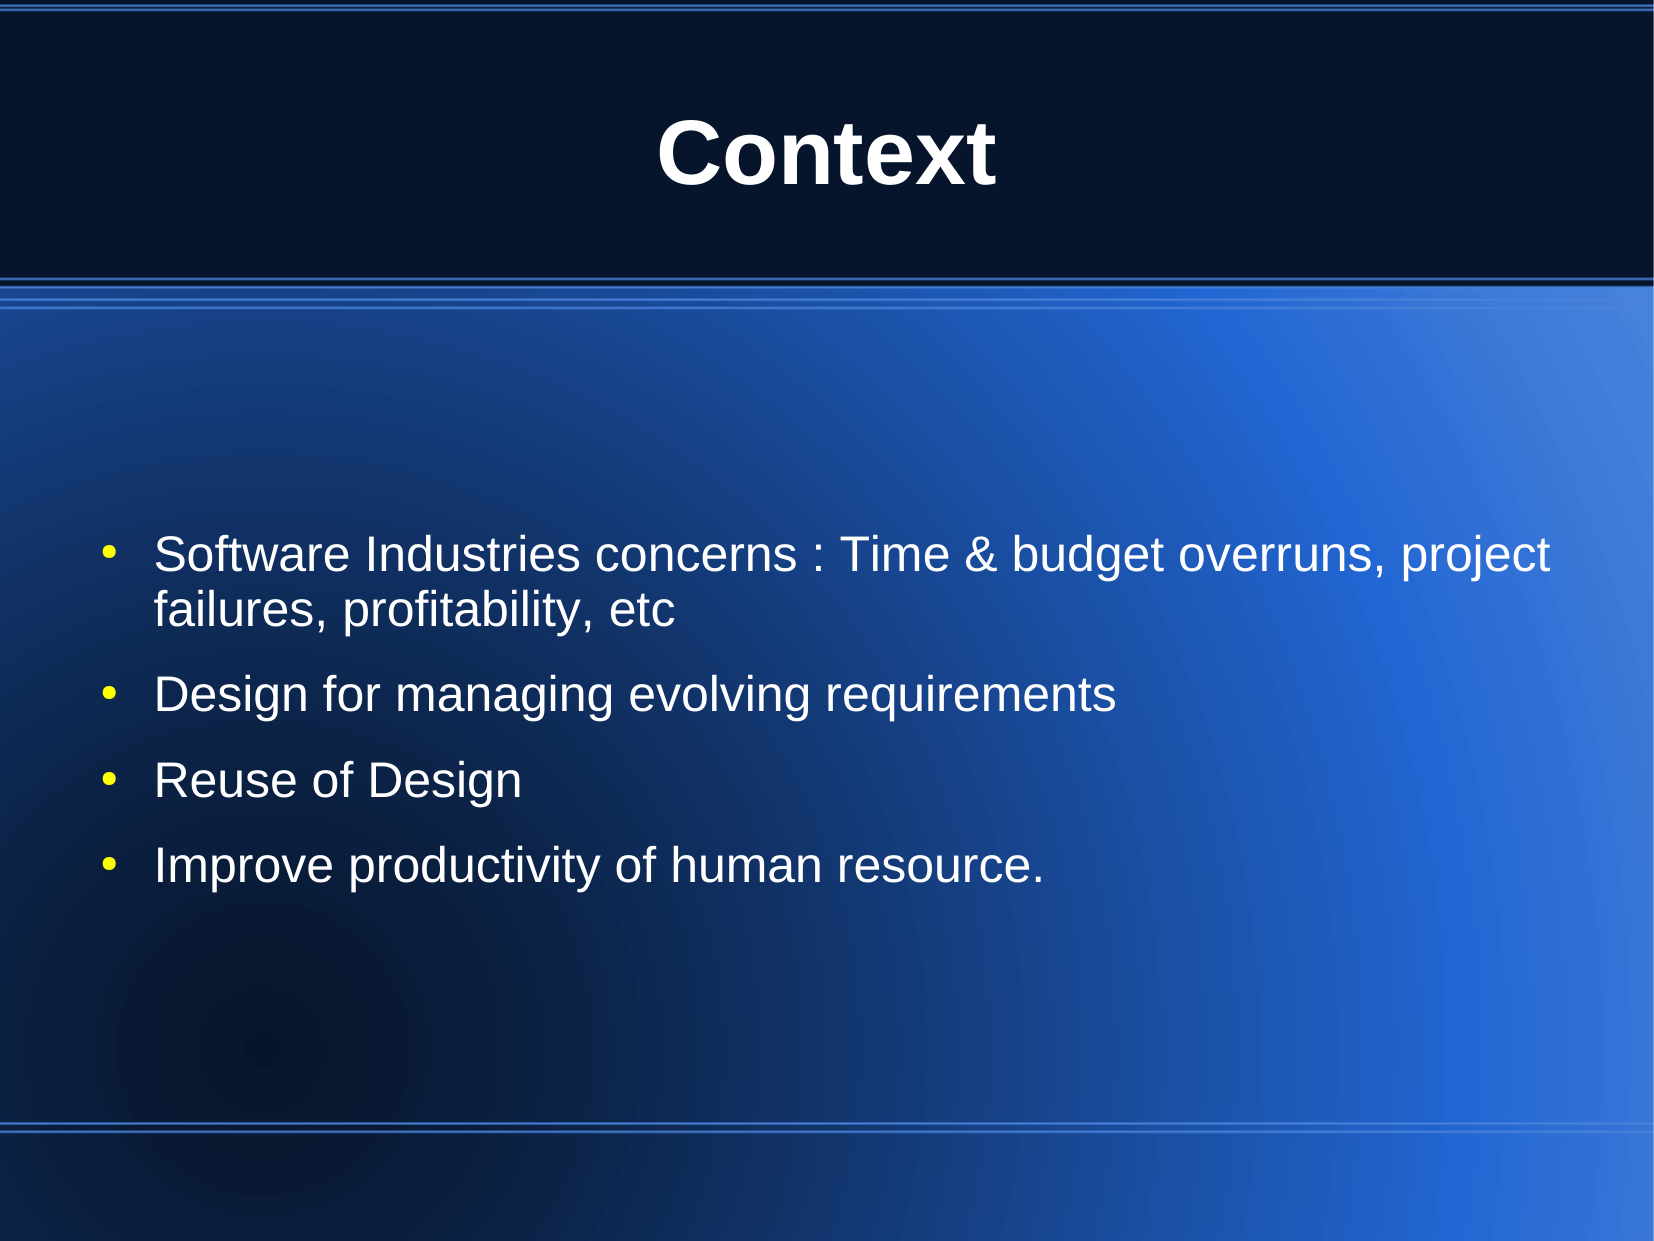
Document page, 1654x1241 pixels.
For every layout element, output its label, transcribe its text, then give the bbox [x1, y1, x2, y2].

picture [0, 0, 1654, 1241]
title Context [82, 49, 1571, 257]
list Software Industries concerns : Time & budget overruns, project failures, profitability, etc Design for managing evolving requirements Reuse of Design Improve productivity of human resource. [82, 355, 1571, 1058]
